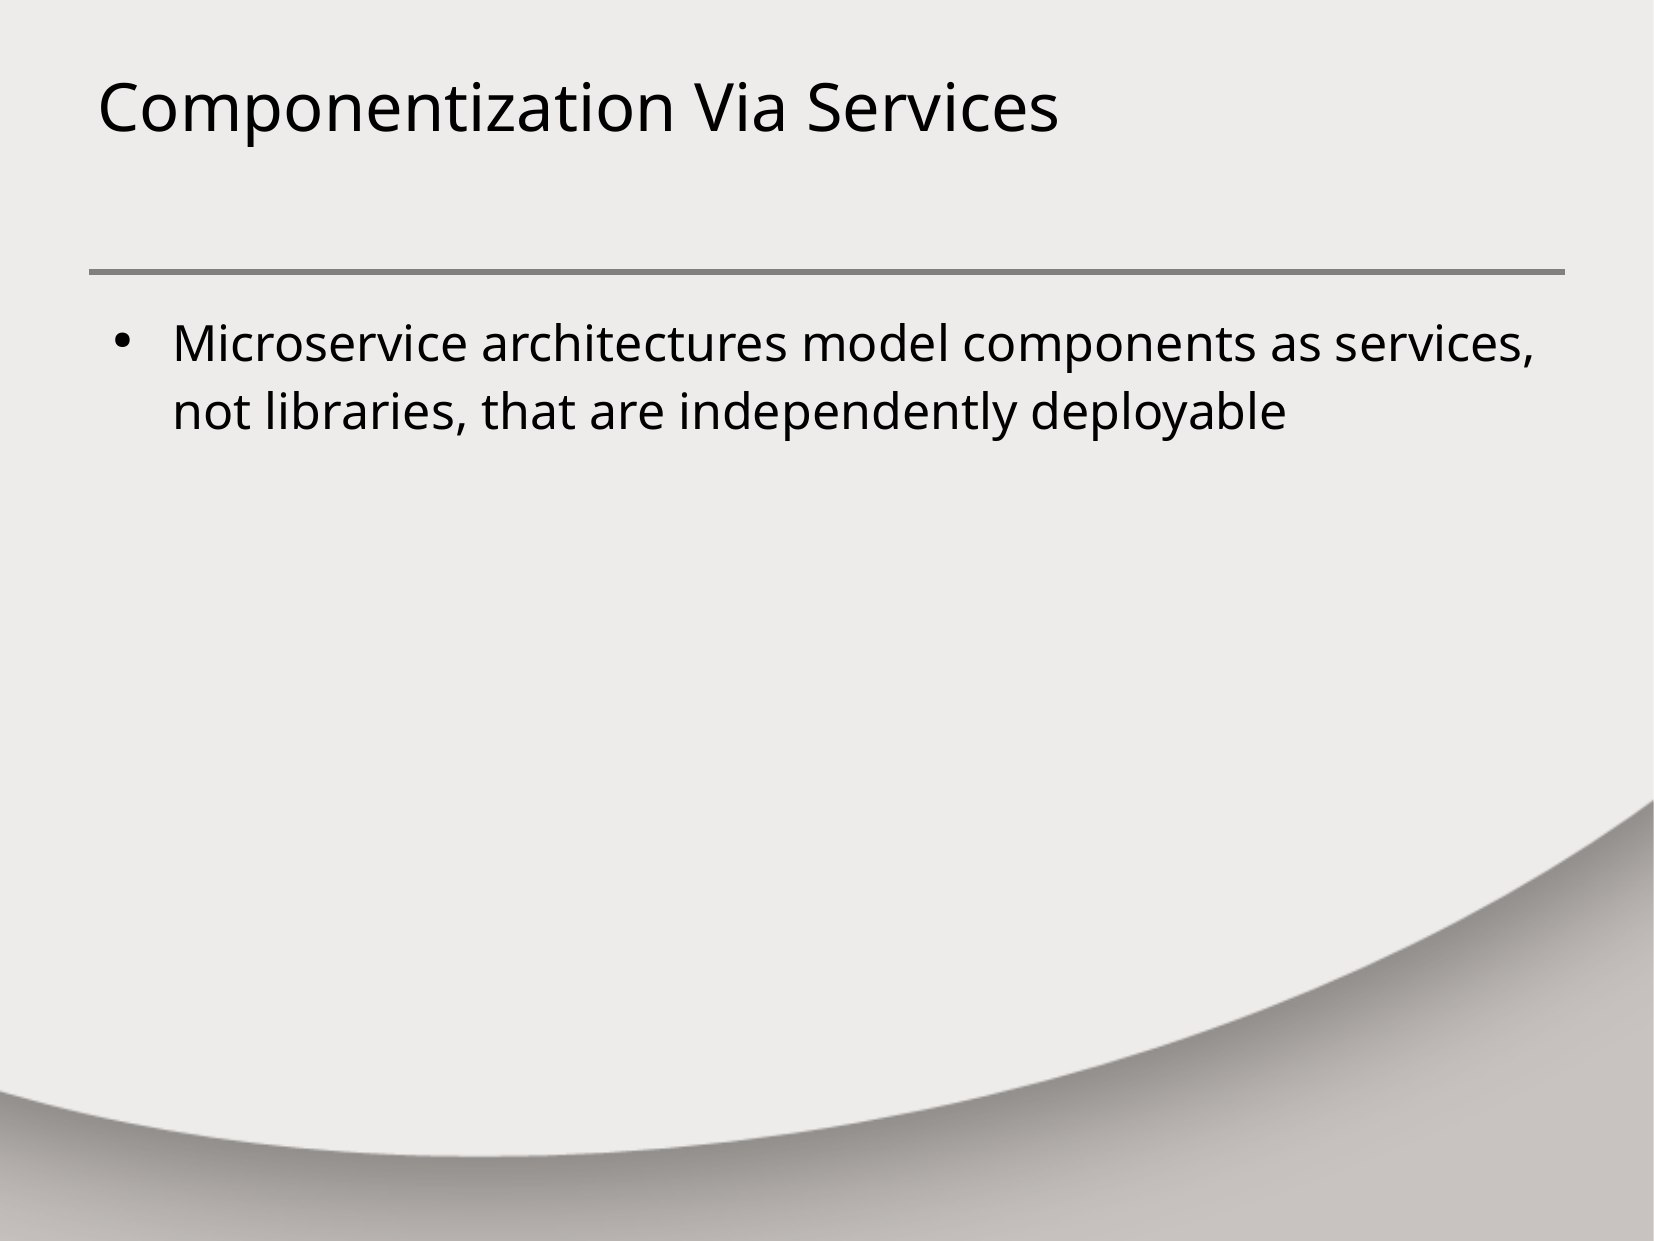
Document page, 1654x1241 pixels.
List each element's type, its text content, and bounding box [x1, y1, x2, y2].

title Componentization Via Services [97, 75, 1561, 226]
text_box Microservice architectures model components as services, not libraries, that are independently deployable [97, 300, 1561, 1163]
picture [0, 0, 1654, 1241]
